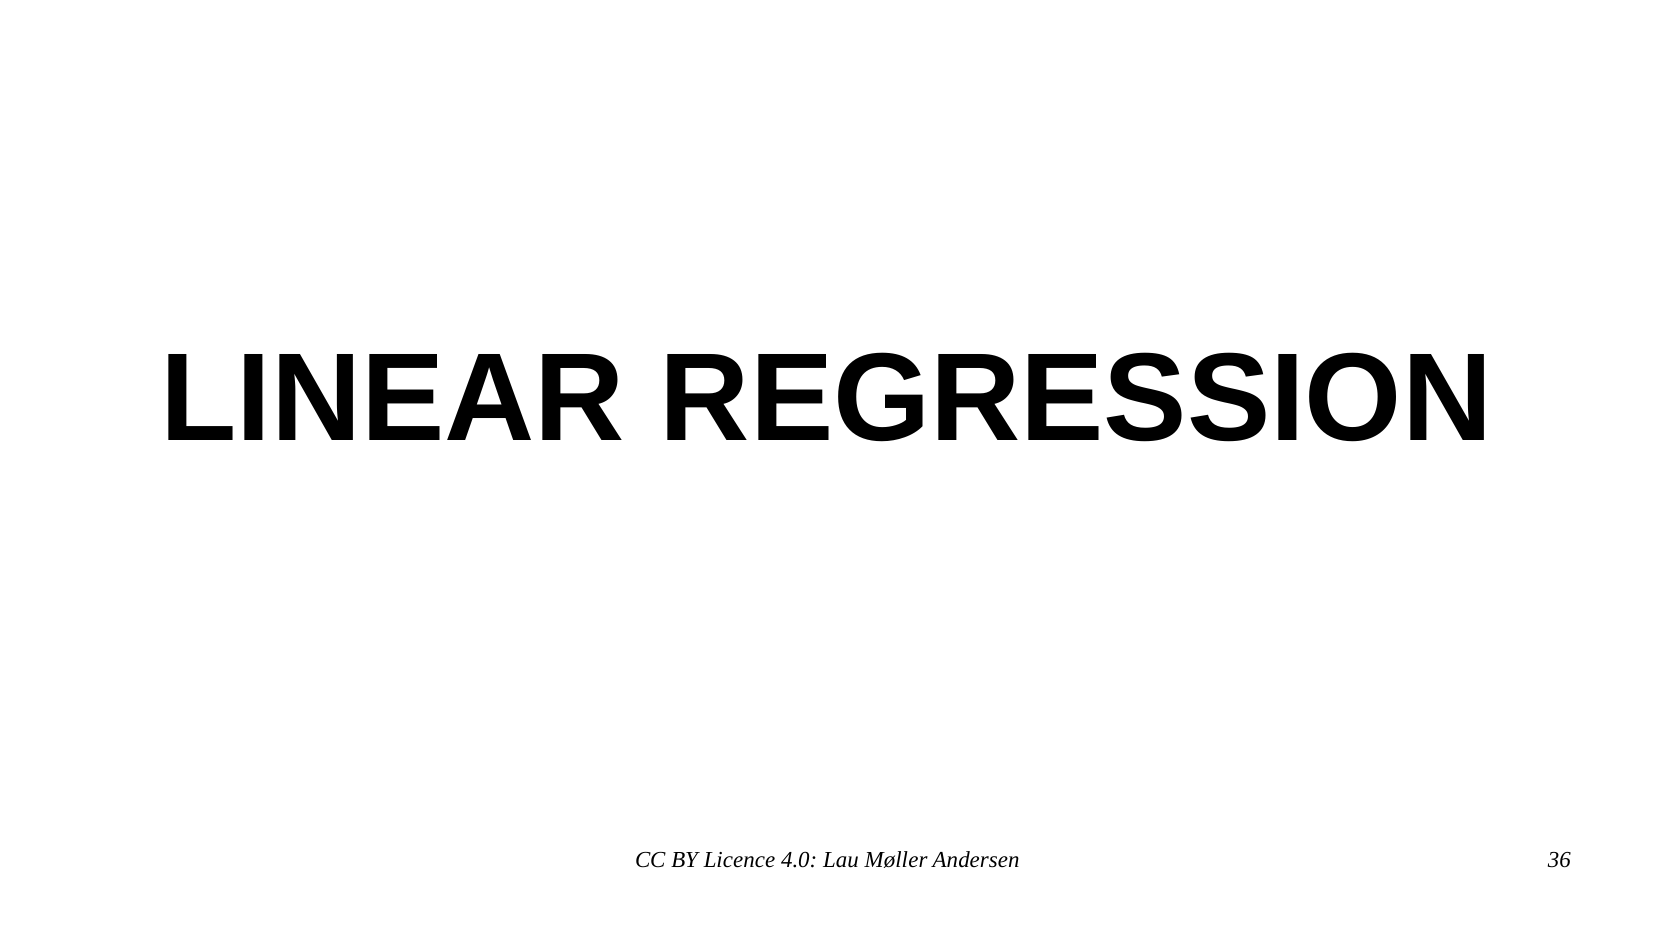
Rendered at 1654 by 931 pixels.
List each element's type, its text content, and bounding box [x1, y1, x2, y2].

subtitle LINEAR REGRESSION [82, 37, 1571, 757]
